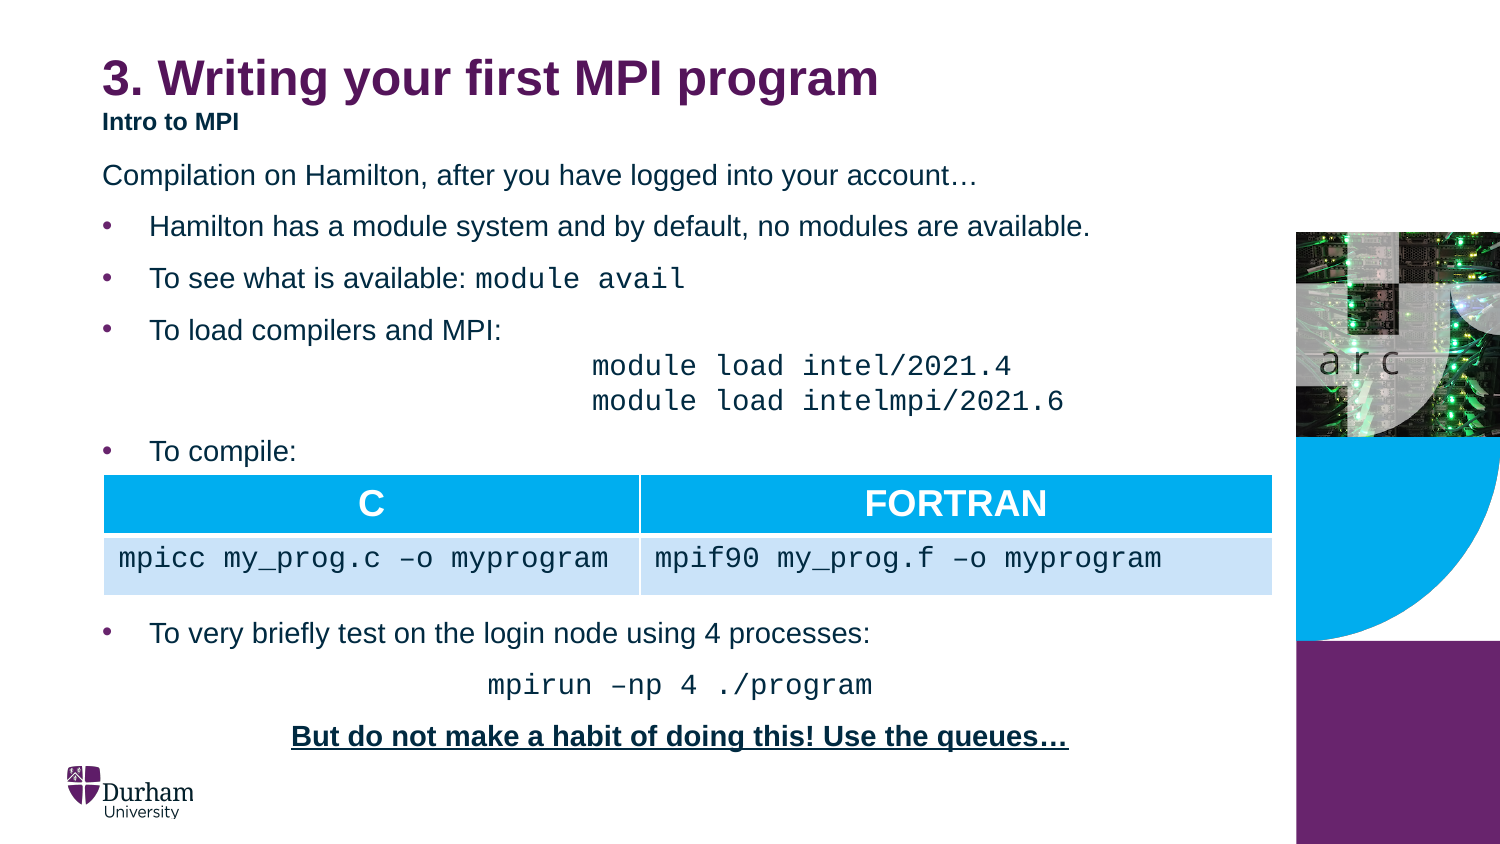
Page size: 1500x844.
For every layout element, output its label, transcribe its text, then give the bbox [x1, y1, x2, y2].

list Compilation on Hamilton, after you have logged into your account… Hamilton has a module system and by default, no modules are available. To see what is available: module avail To load compilers and MPI: module load intel/2021.4 module load intelmpi/2021.6 To compile: To very briefly test on the login node using 4 processes: mpirun –np 4 ./program But do not make a habit of doing this! Use the queues… [101, 156, 1258, 494]
table_cell mpicc my_prog.c –o myprogram [104, 538, 639, 595]
picture [1296, 232, 1500, 436]
title 3. Writing your first MPI program Intro to MPI [101, 45, 1399, 187]
text_box [1296, 640, 1500, 844]
table_cell mpif90 my_prog.f –o myprogram [641, 538, 1272, 595]
picture [67, 766, 193, 819]
table_header C [104, 475, 639, 533]
picture [1332, 467, 1500, 640]
table_header FORTRAN [641, 475, 1272, 533]
